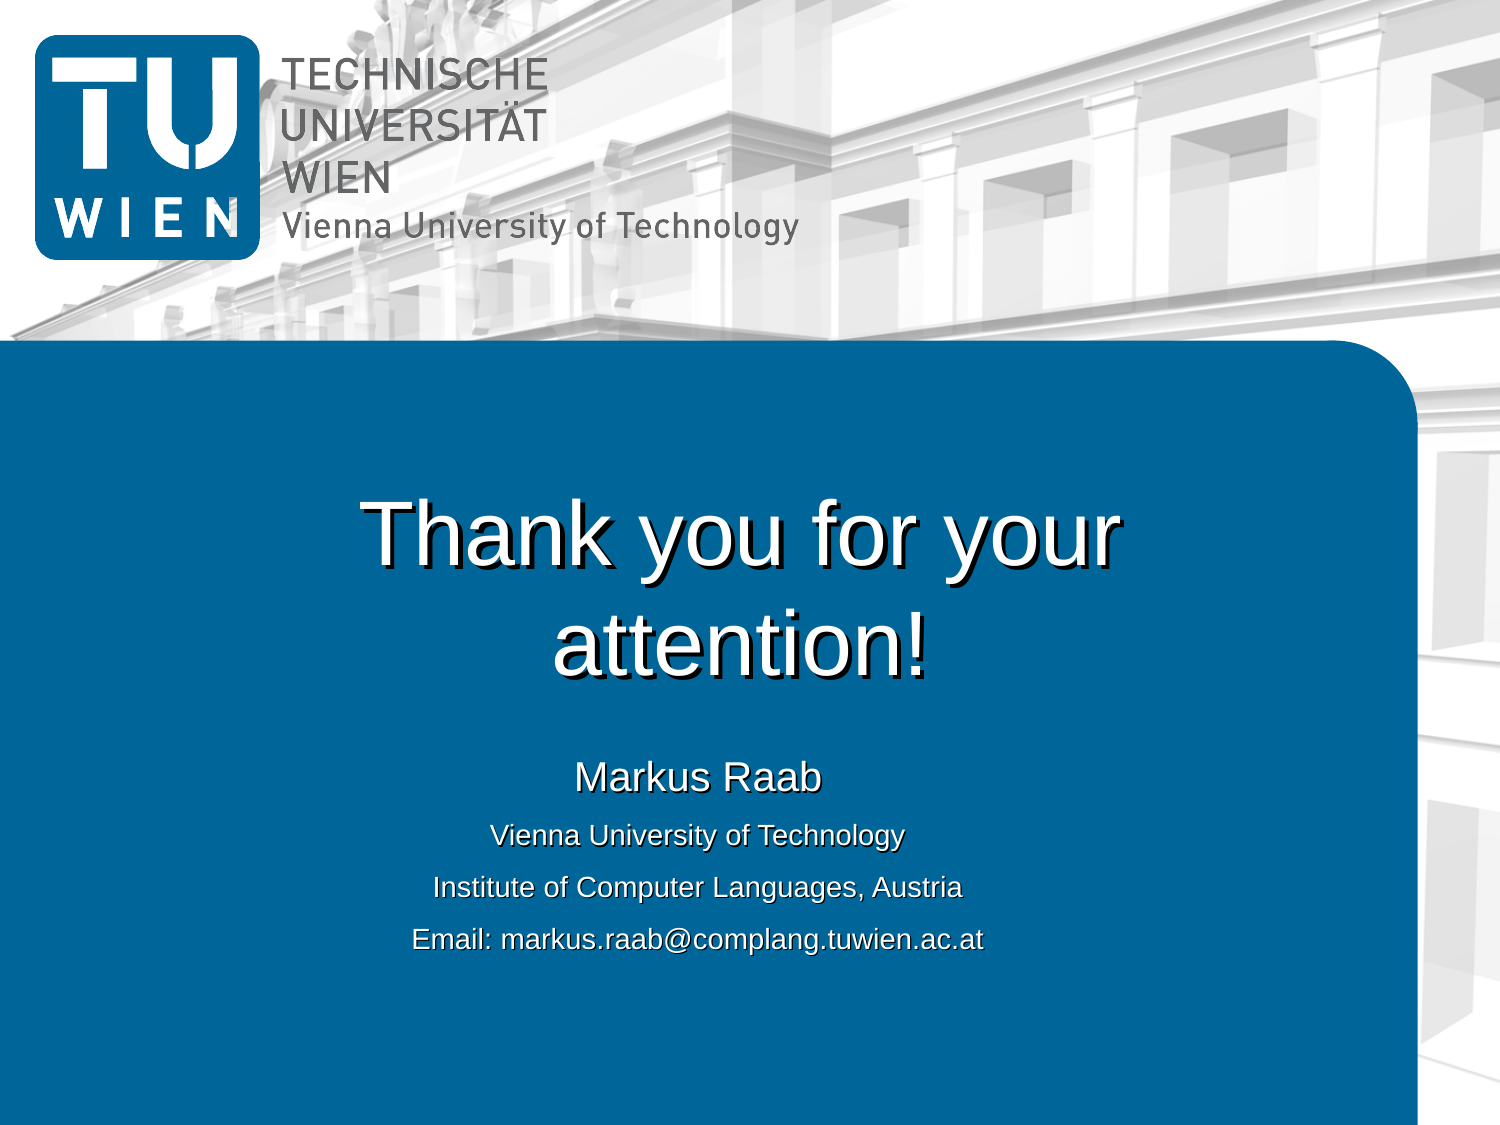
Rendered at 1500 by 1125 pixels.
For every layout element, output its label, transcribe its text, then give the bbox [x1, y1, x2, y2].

subtitle Markus Raab Vienna University of Technology Institute of Computer Languages, Austria Email: markus.raab@complang.tuwien.ac.at [411, 750, 1028, 955]
title Thank you for your attention! [358, 473, 1140, 759]
picture [0, 0, 1500, 1125]
